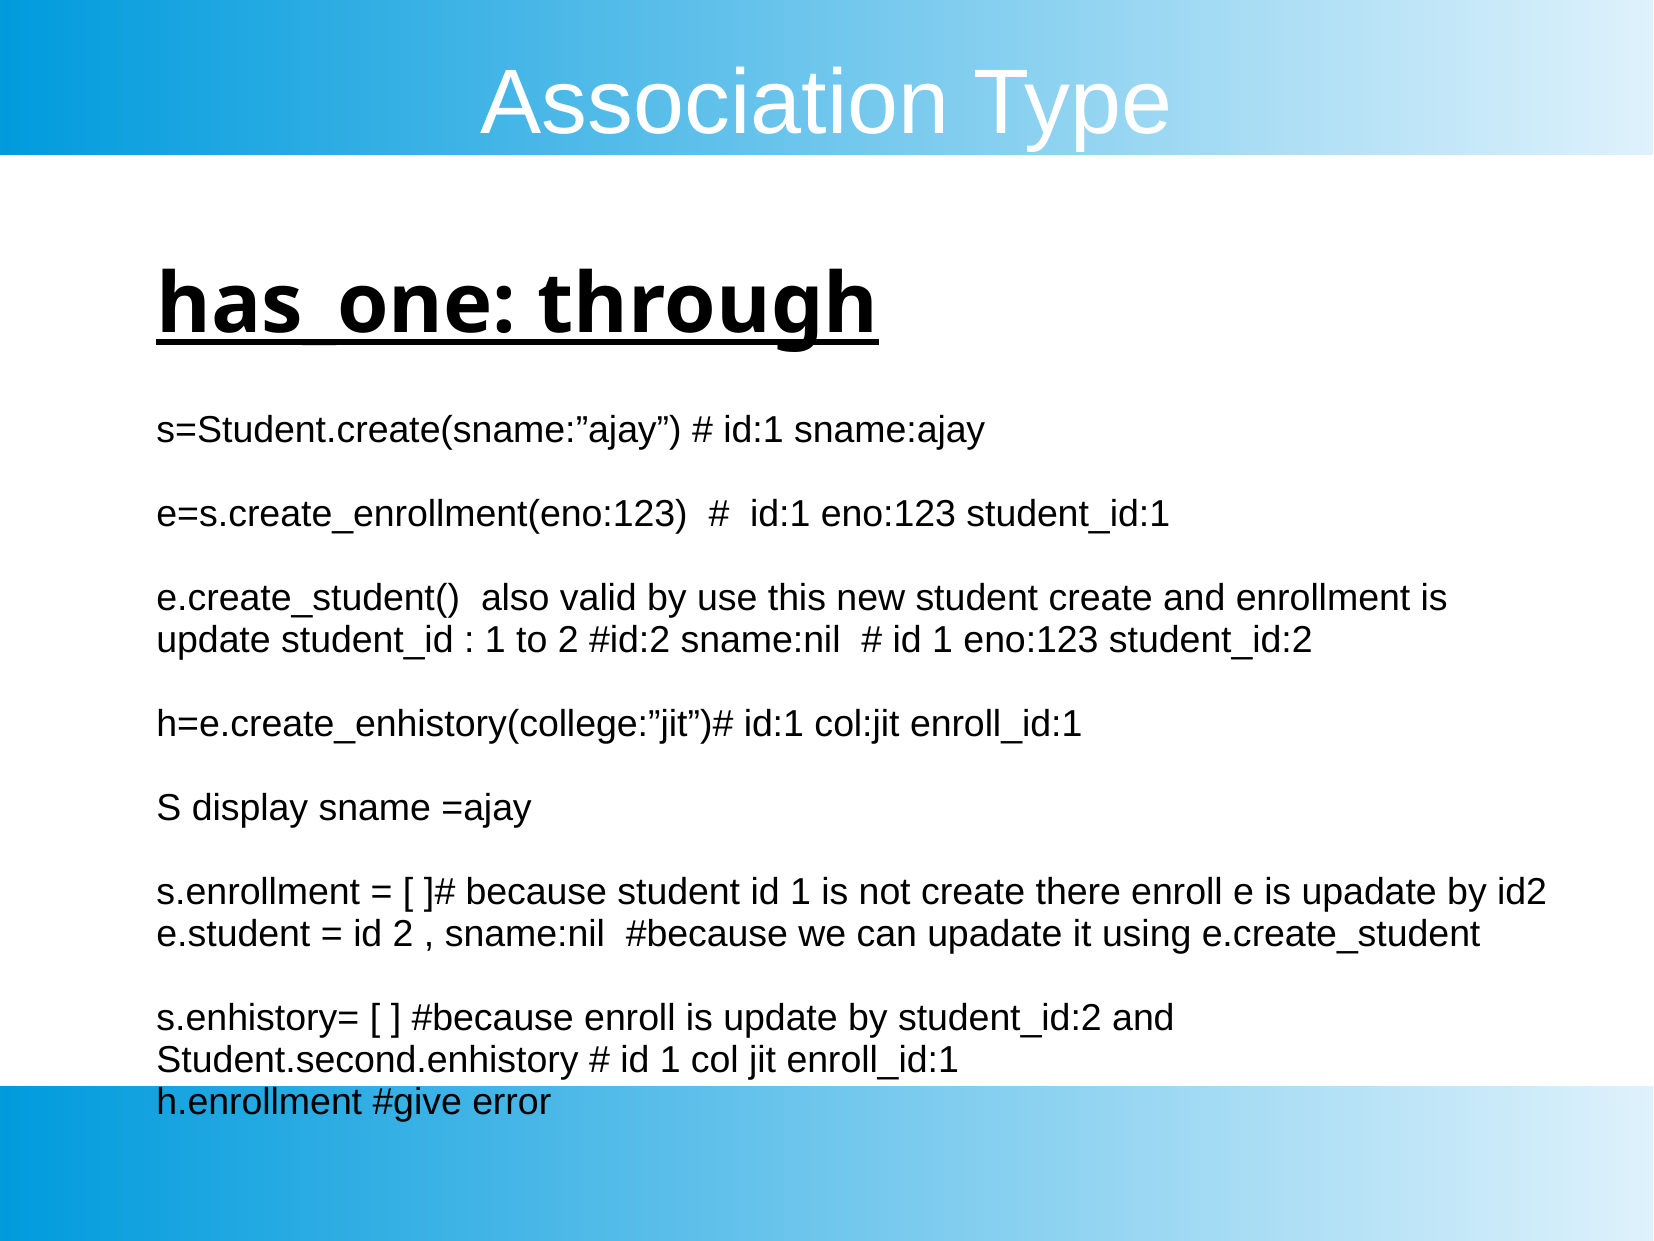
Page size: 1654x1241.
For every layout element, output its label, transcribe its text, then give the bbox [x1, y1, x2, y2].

text_box s=Student.create(sname:”ajay”) # id:1 sname:ajay e=s.create_enrollment(eno:123) # id:1 eno:123 student_id:1 e.create_student() also valid by use this new student create and enrollment is update student_id : 1 to 2 #id:2 sname:nil # id 1 eno:123 student_id:2 h=e.create_enhistory(college:”jit”)# id:1 col:jit enroll_id:1 S display sname =ajay s.enrollment = [ ]# because student id 1 is not create there enroll e is upadate by id2 e.student = id 2 , sname:nil #because we can upadate it using e.create_student s.enhistory= [ ] #because enroll is update by student_id:2 and Student.second.enhistory # id 1 col jit enroll_id:1 h.enrollment #give error [141, 401, 1571, 1241]
text_box has_one: through [141, 236, 832, 362]
title Association Type [82, 49, 1571, 155]
